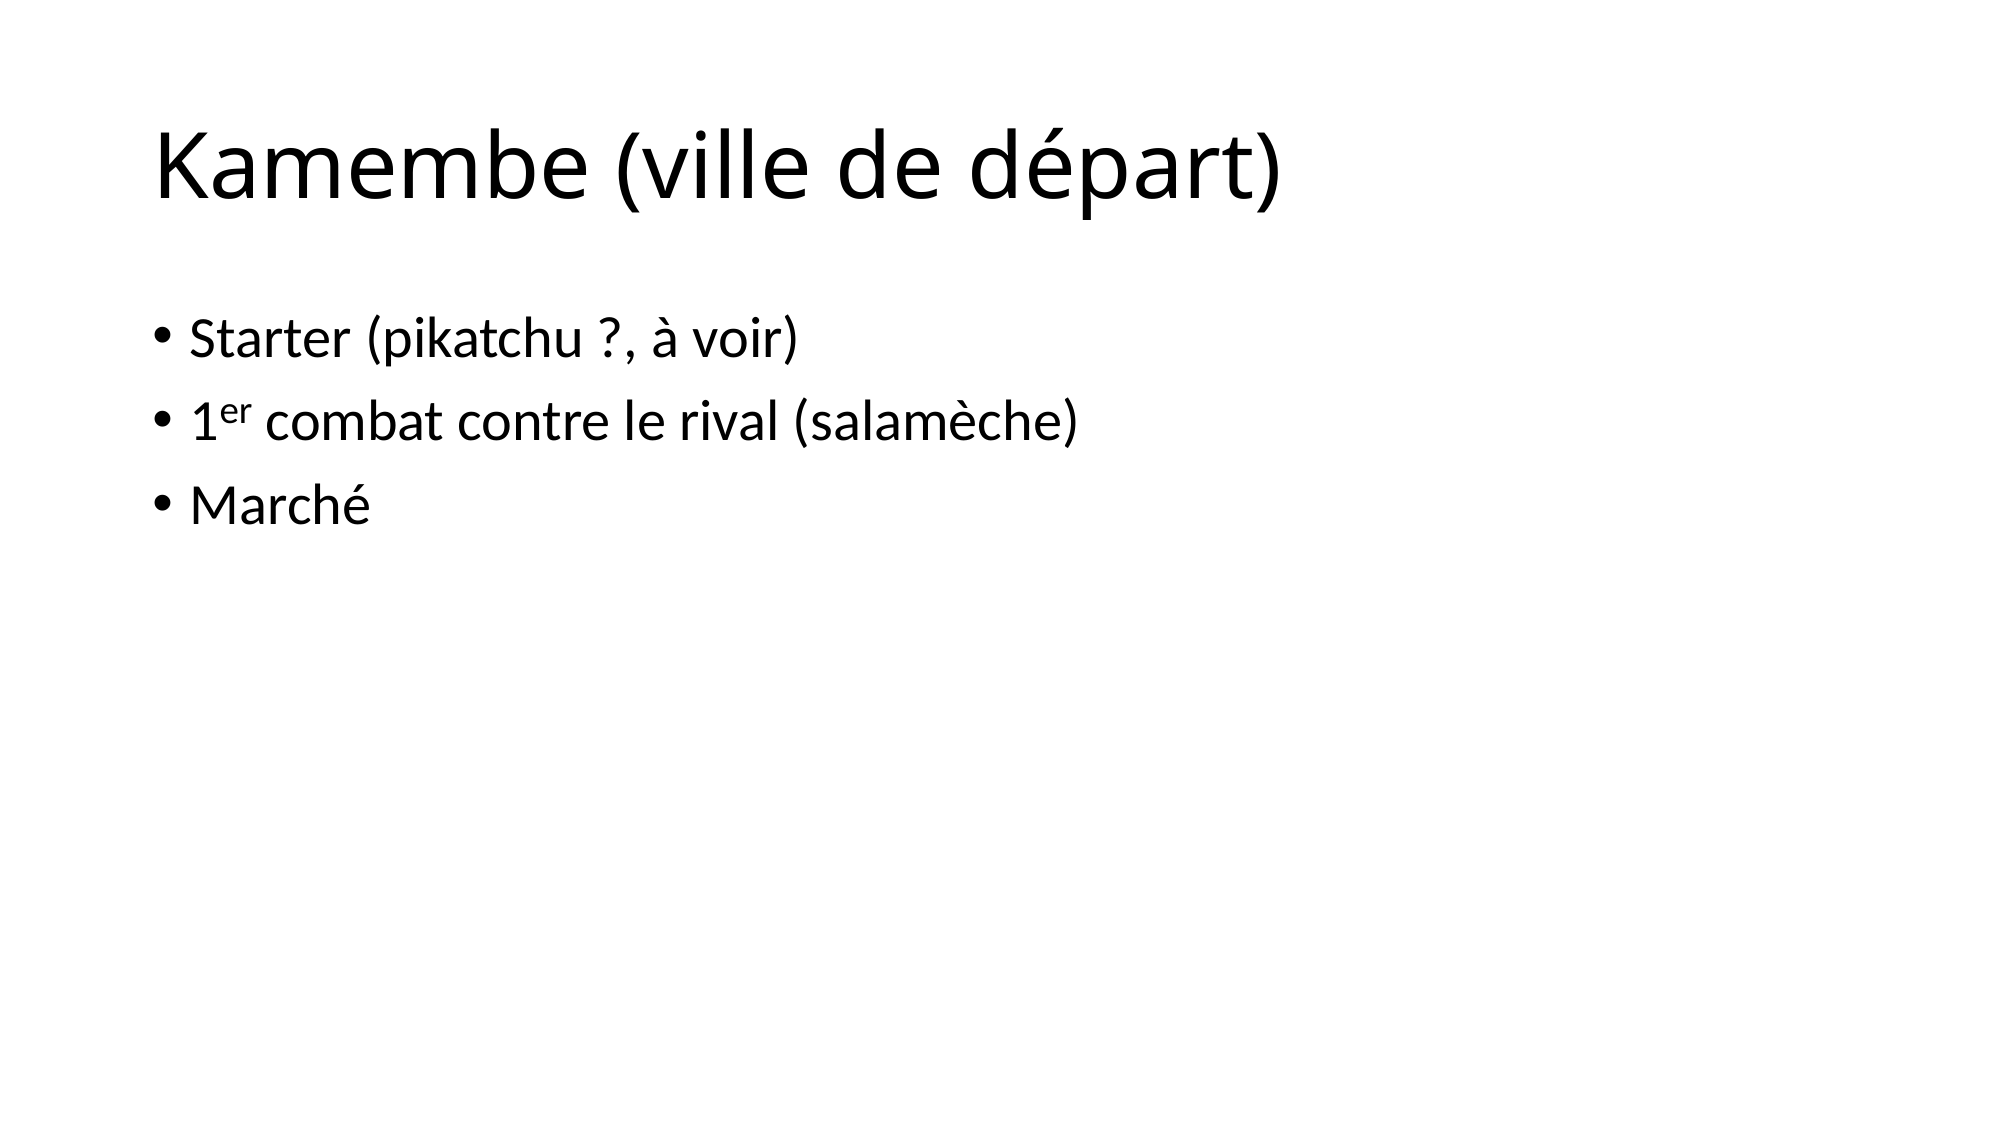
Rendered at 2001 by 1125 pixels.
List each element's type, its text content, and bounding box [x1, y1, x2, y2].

title Kamembe (ville de départ) [137, 59, 1863, 278]
list Starter (pikatchu ?, à voir) 1er combat contre le rival (salamèche) Marché [137, 299, 1863, 1014]
